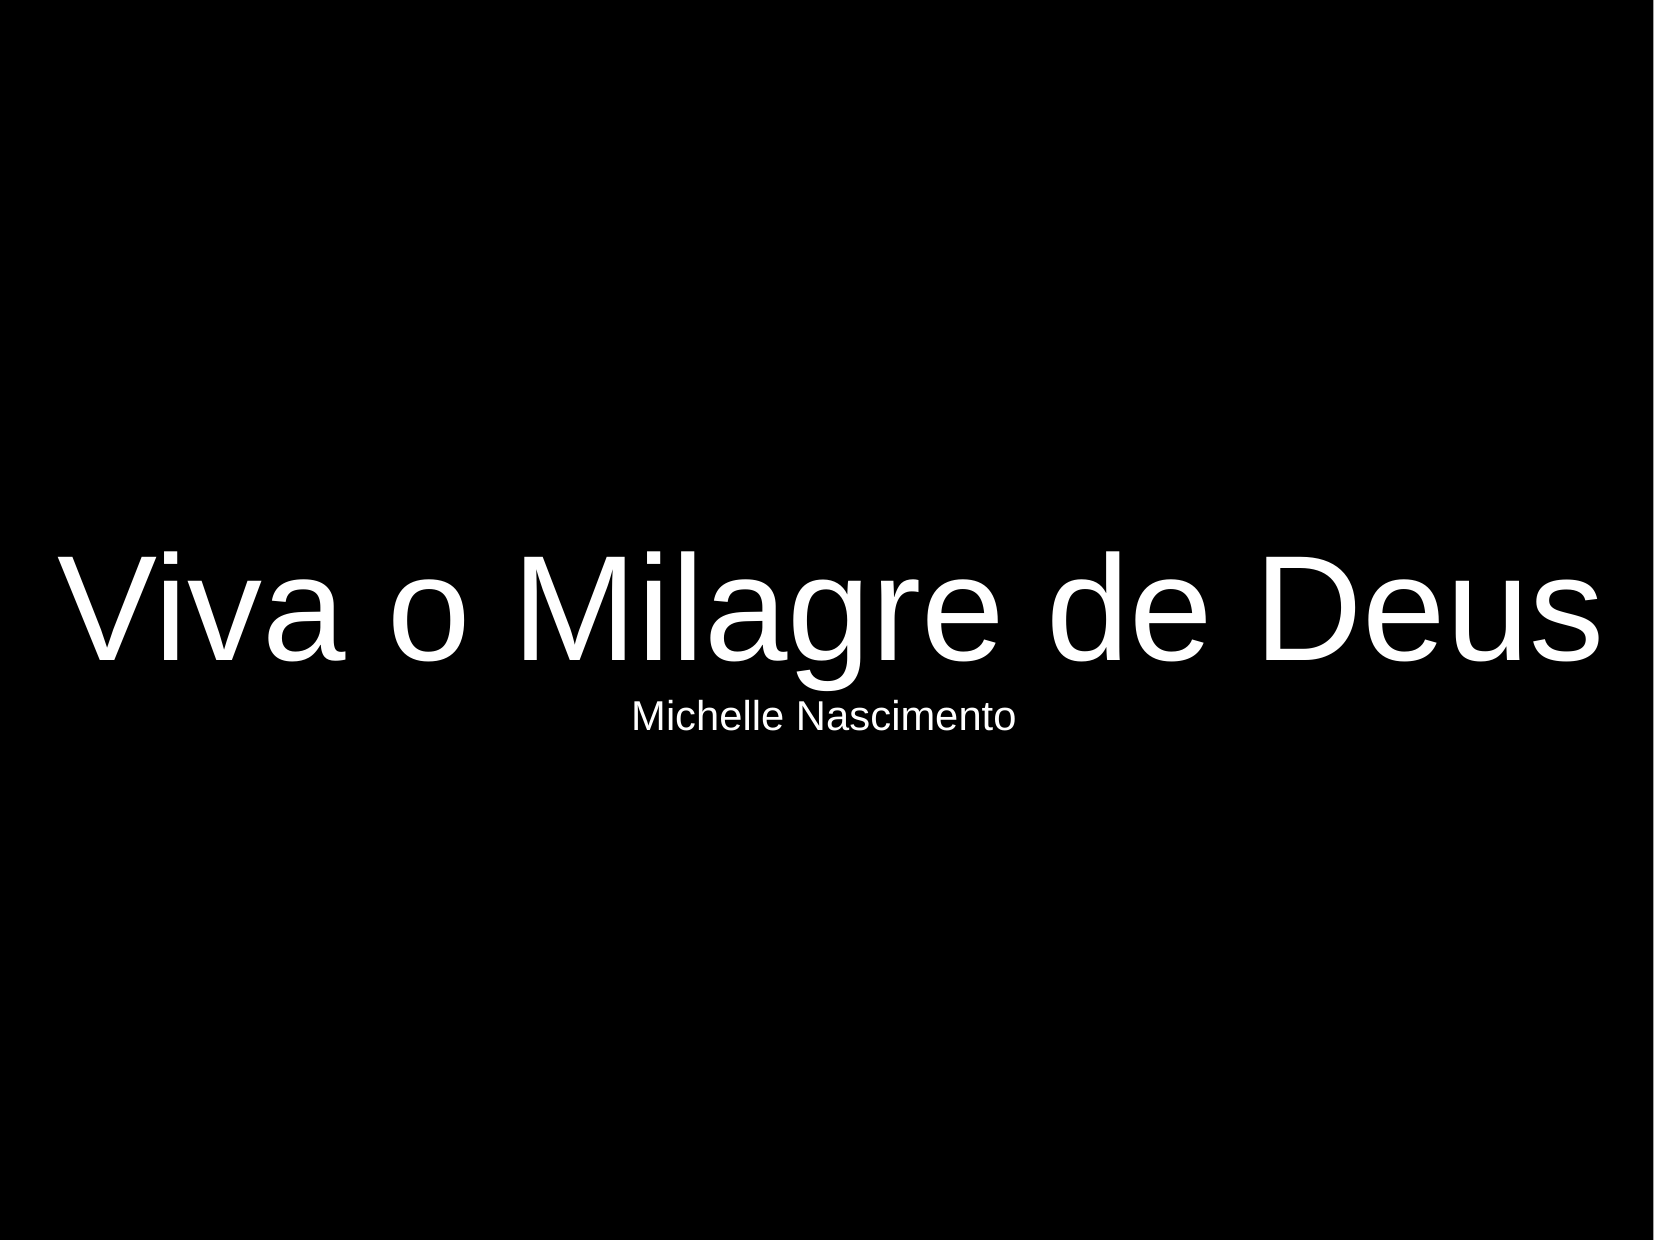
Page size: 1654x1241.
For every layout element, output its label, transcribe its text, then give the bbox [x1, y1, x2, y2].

subtitle Viva o Milagre de Deus Michelle Nascimento [35, 47, 1630, 1217]
